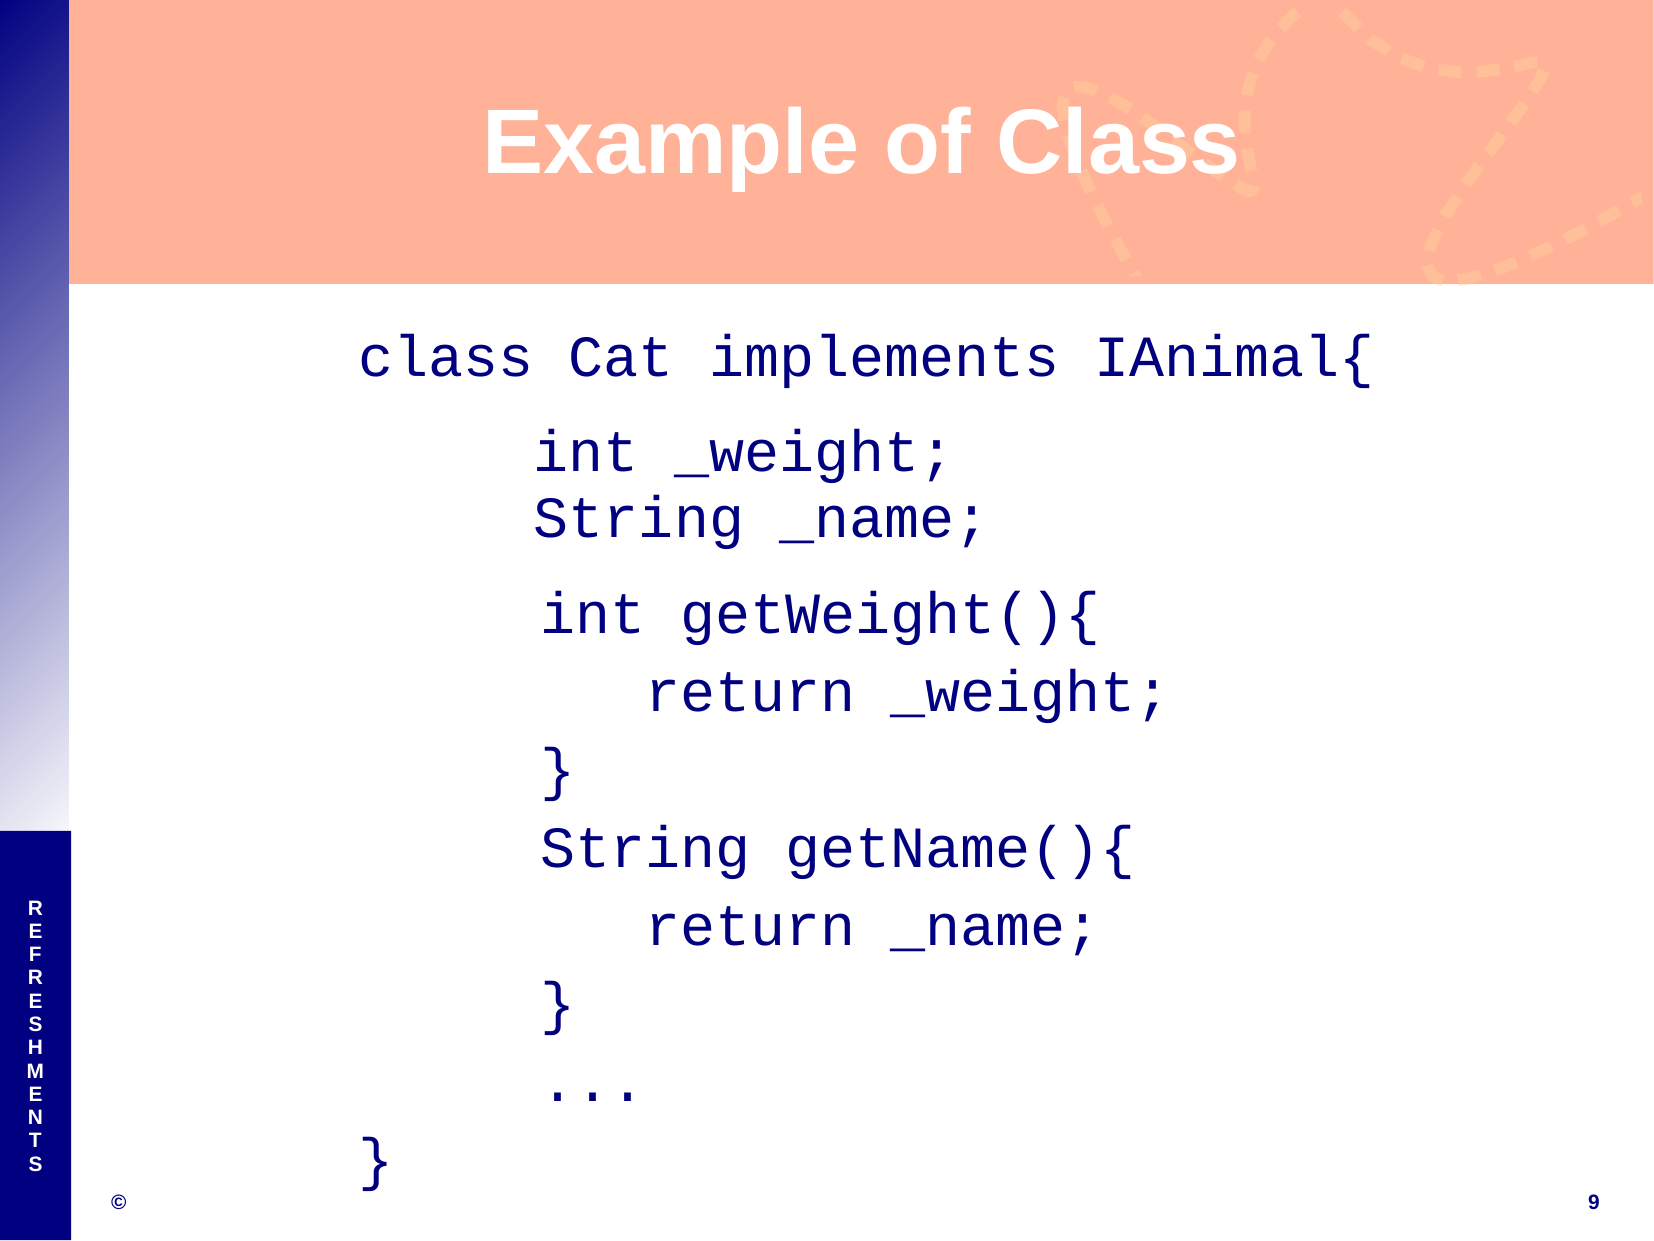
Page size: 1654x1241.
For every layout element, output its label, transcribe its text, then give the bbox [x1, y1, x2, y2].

text_box R E F R E S H M E N T S [0, 830, 71, 1241]
list class Cat implements IAnimal{ int _weight; String _name; int getWeight(){ return _weight; } String getName(){ return _name; } ... } [341, 327, 1384, 1198]
title Example of Class [70, 37, 1654, 246]
